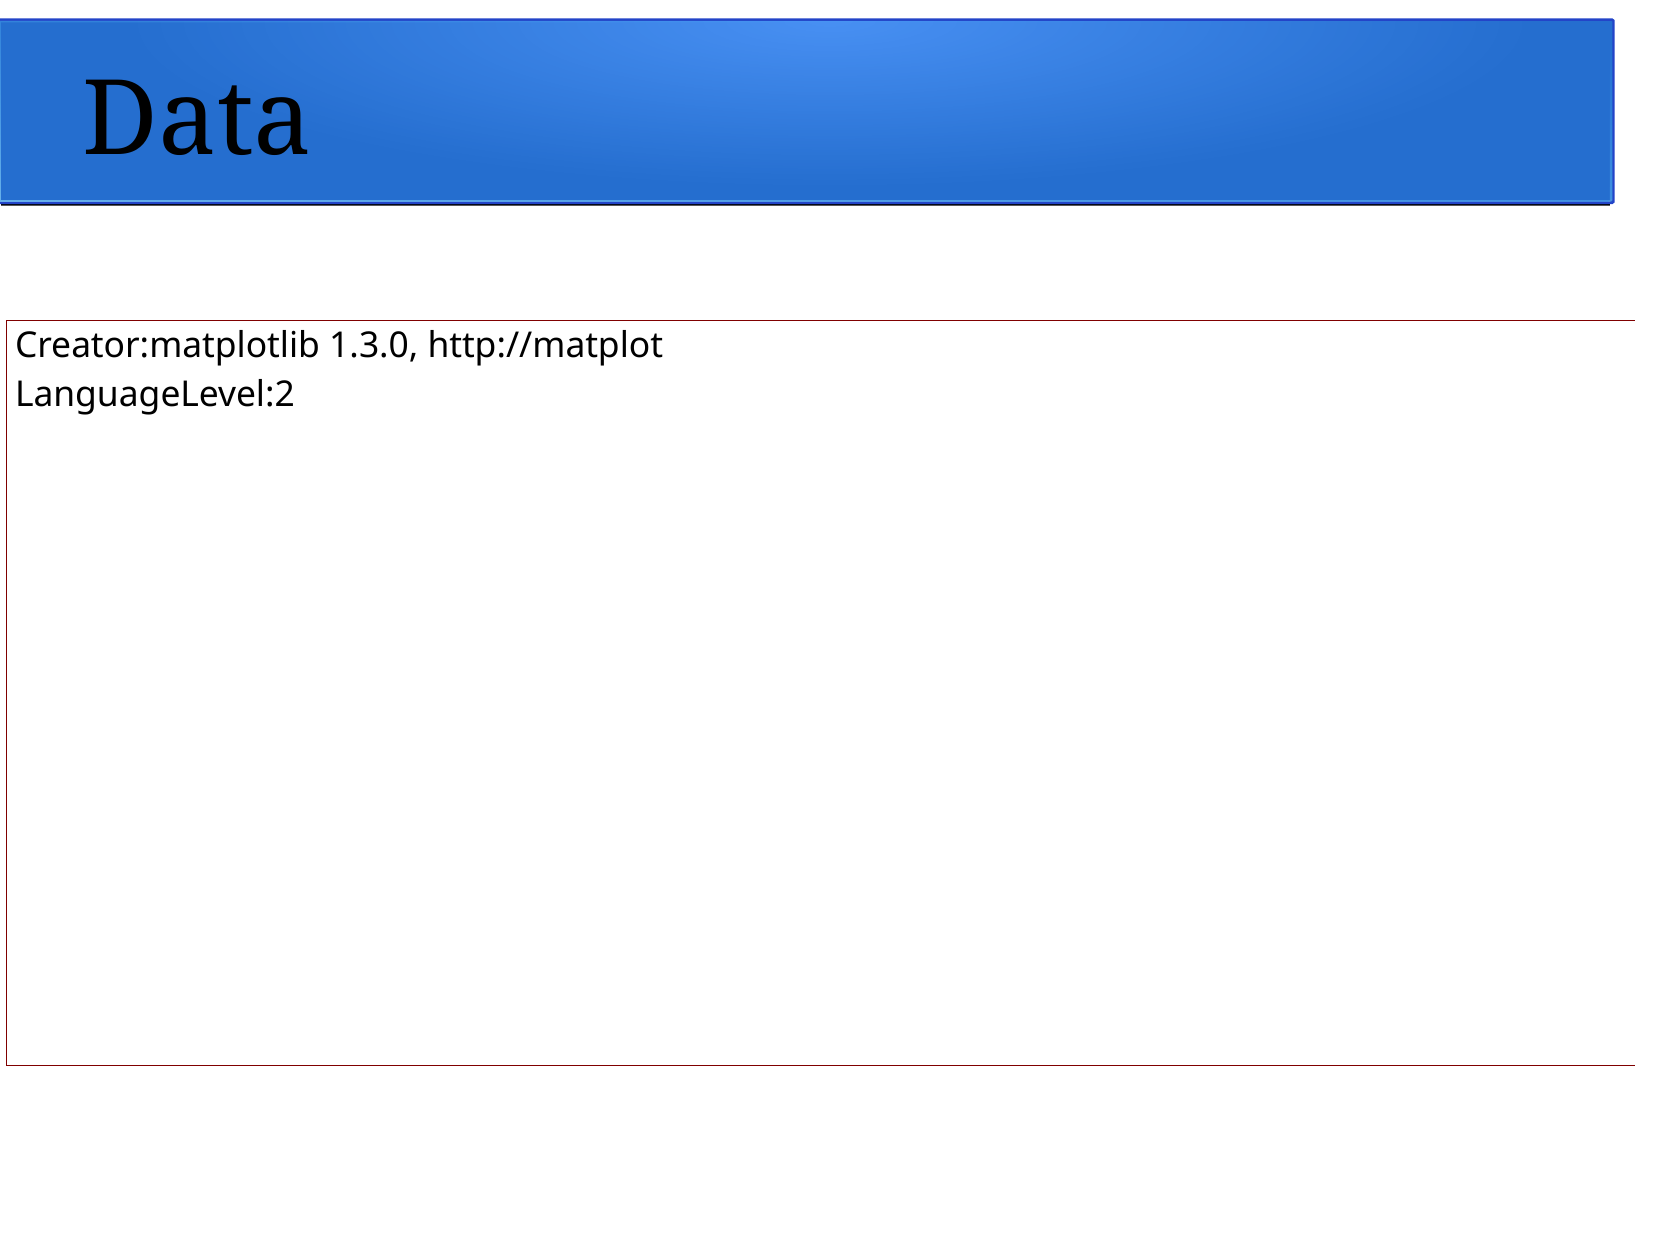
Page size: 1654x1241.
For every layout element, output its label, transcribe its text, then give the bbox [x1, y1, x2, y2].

title Data [82, 47, 1591, 181]
picture [3, 317, 1636, 1066]
